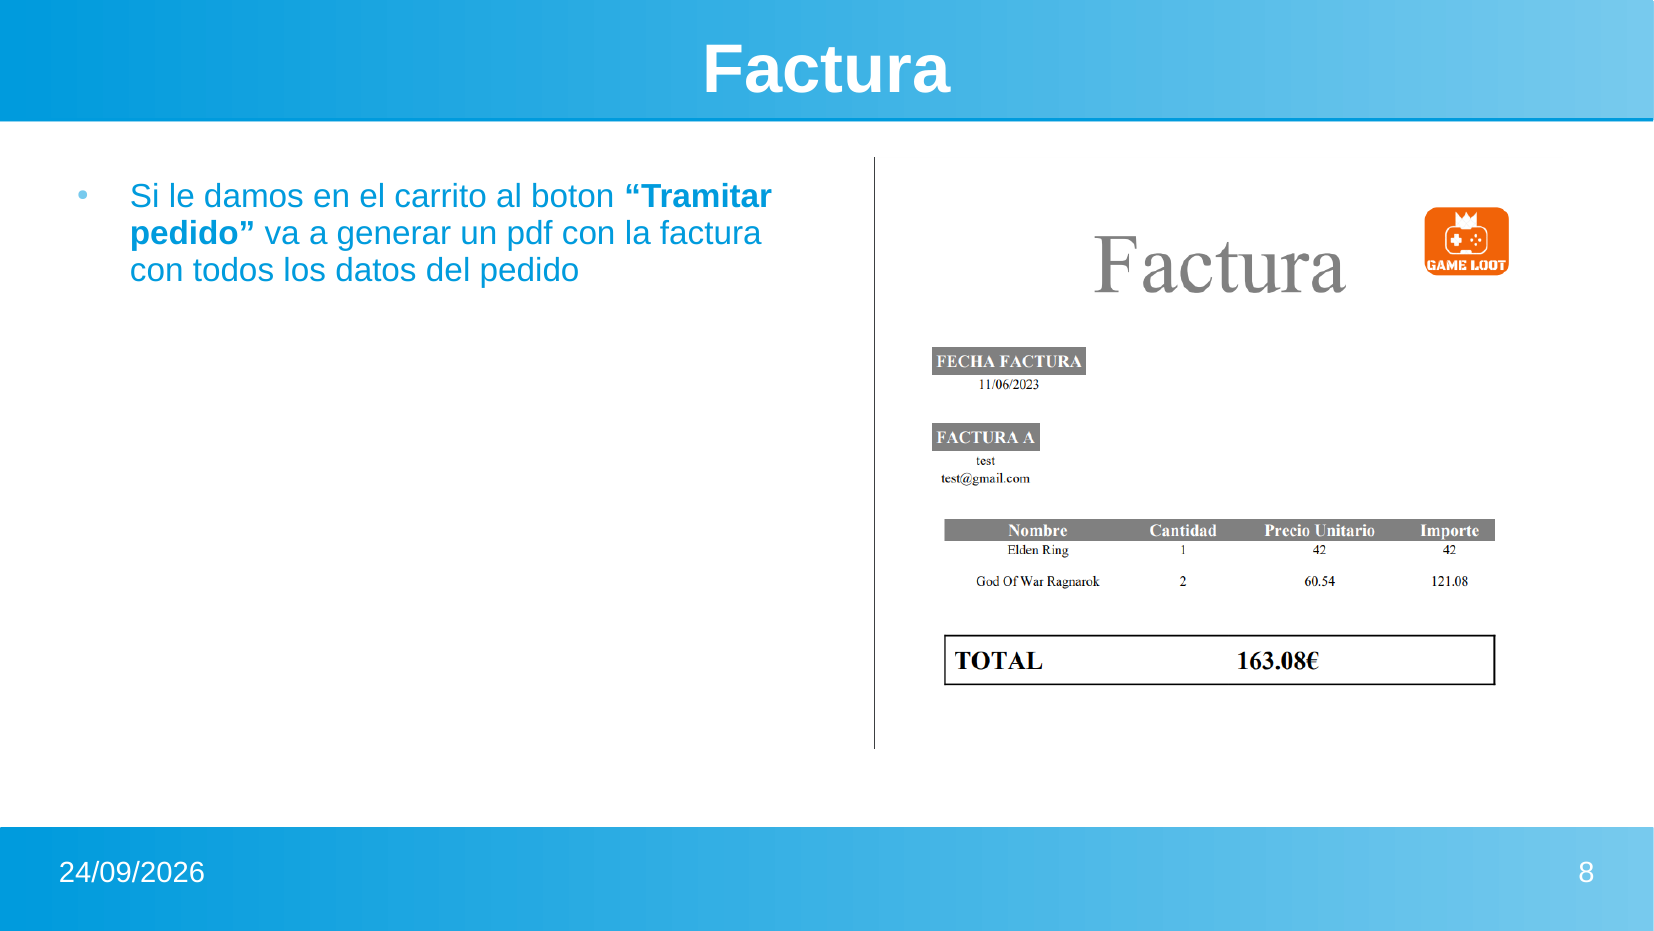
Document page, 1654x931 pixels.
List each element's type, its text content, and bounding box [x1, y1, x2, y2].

title Factura [59, 29, 1595, 108]
list Si le damos en el carrito al boton “Tramitar pedido” va a generar un pdf con la factura con todos los datos del pedido [59, 177, 809, 353]
picture [874, 157, 1563, 749]
